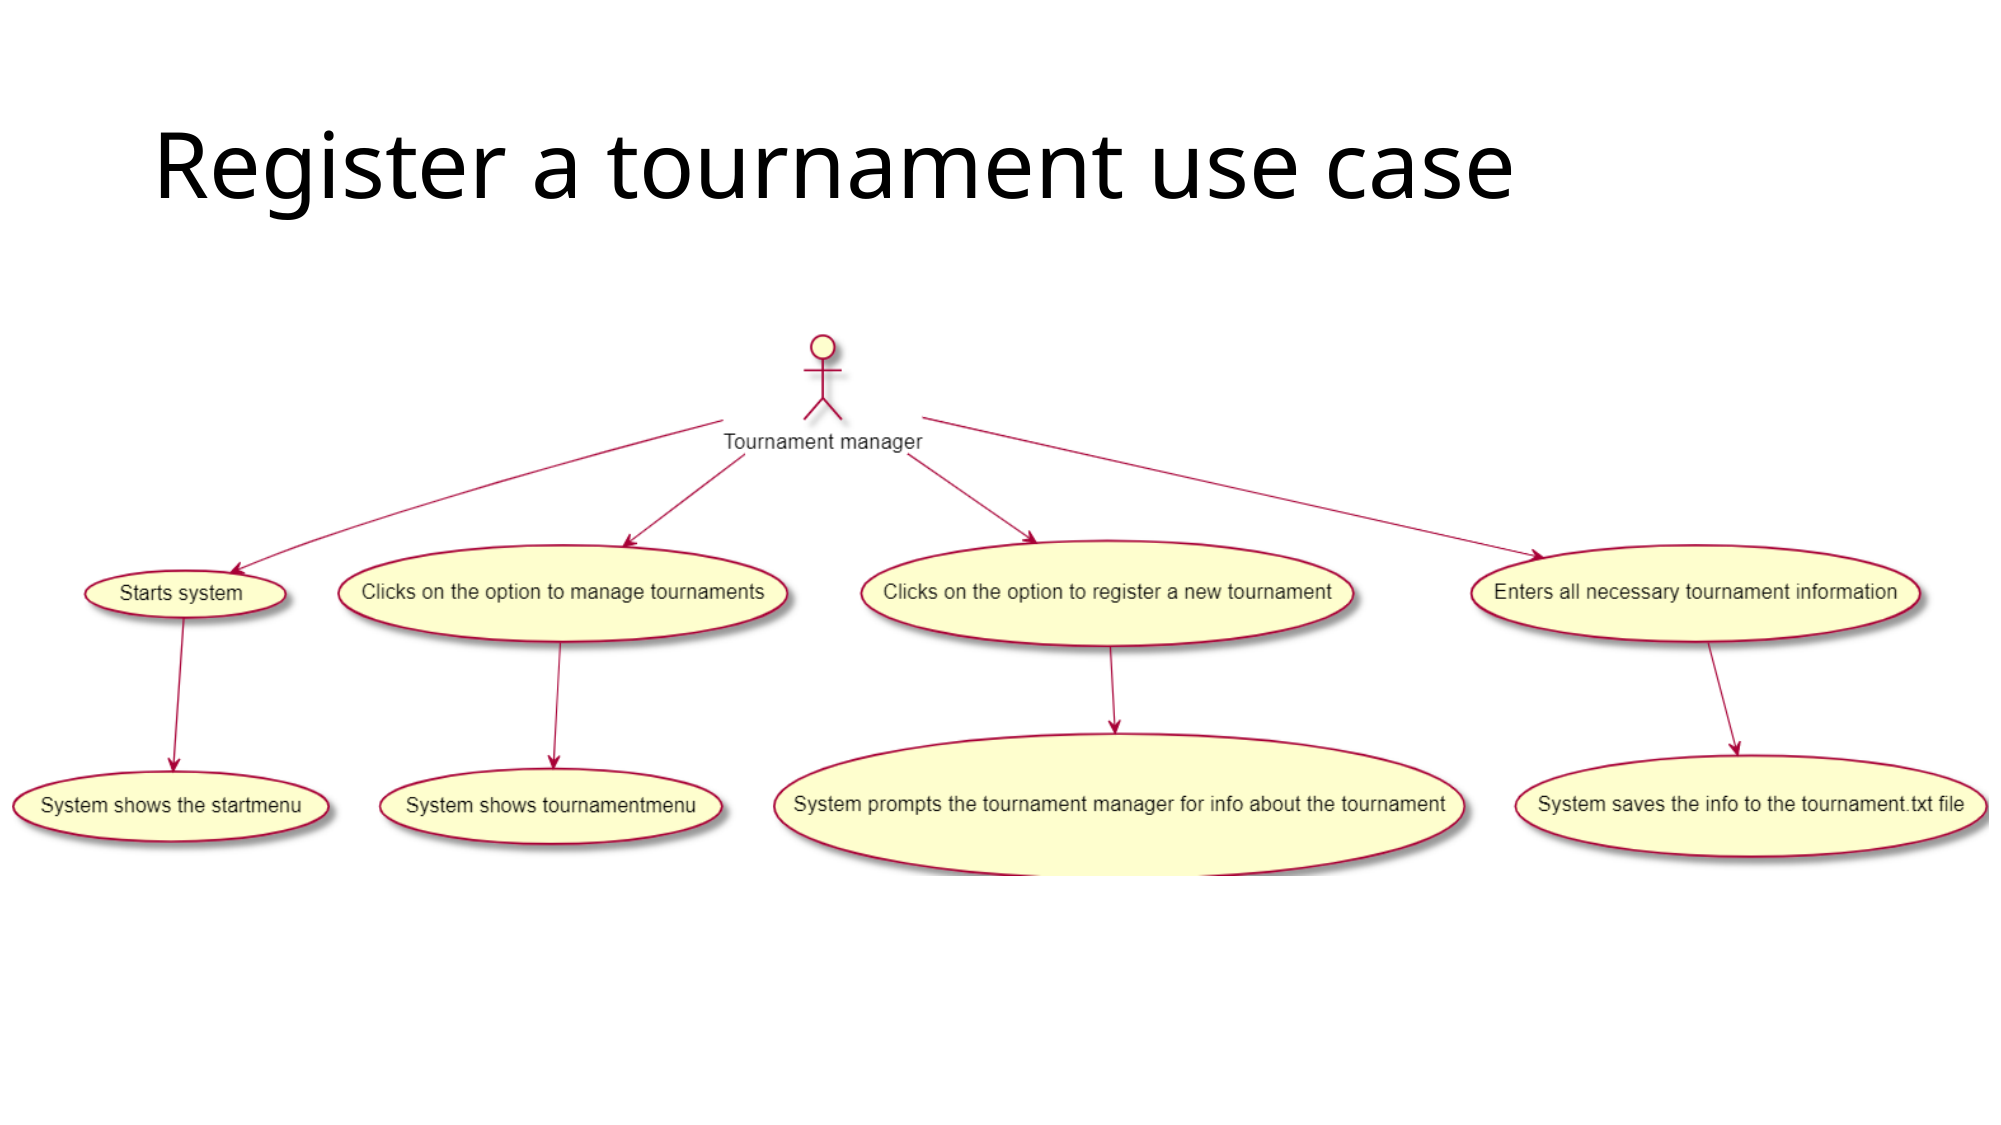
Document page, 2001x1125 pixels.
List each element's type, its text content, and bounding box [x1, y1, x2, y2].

title Register a tournament use case [137, 59, 1863, 278]
picture [11, 332, 1989, 877]
